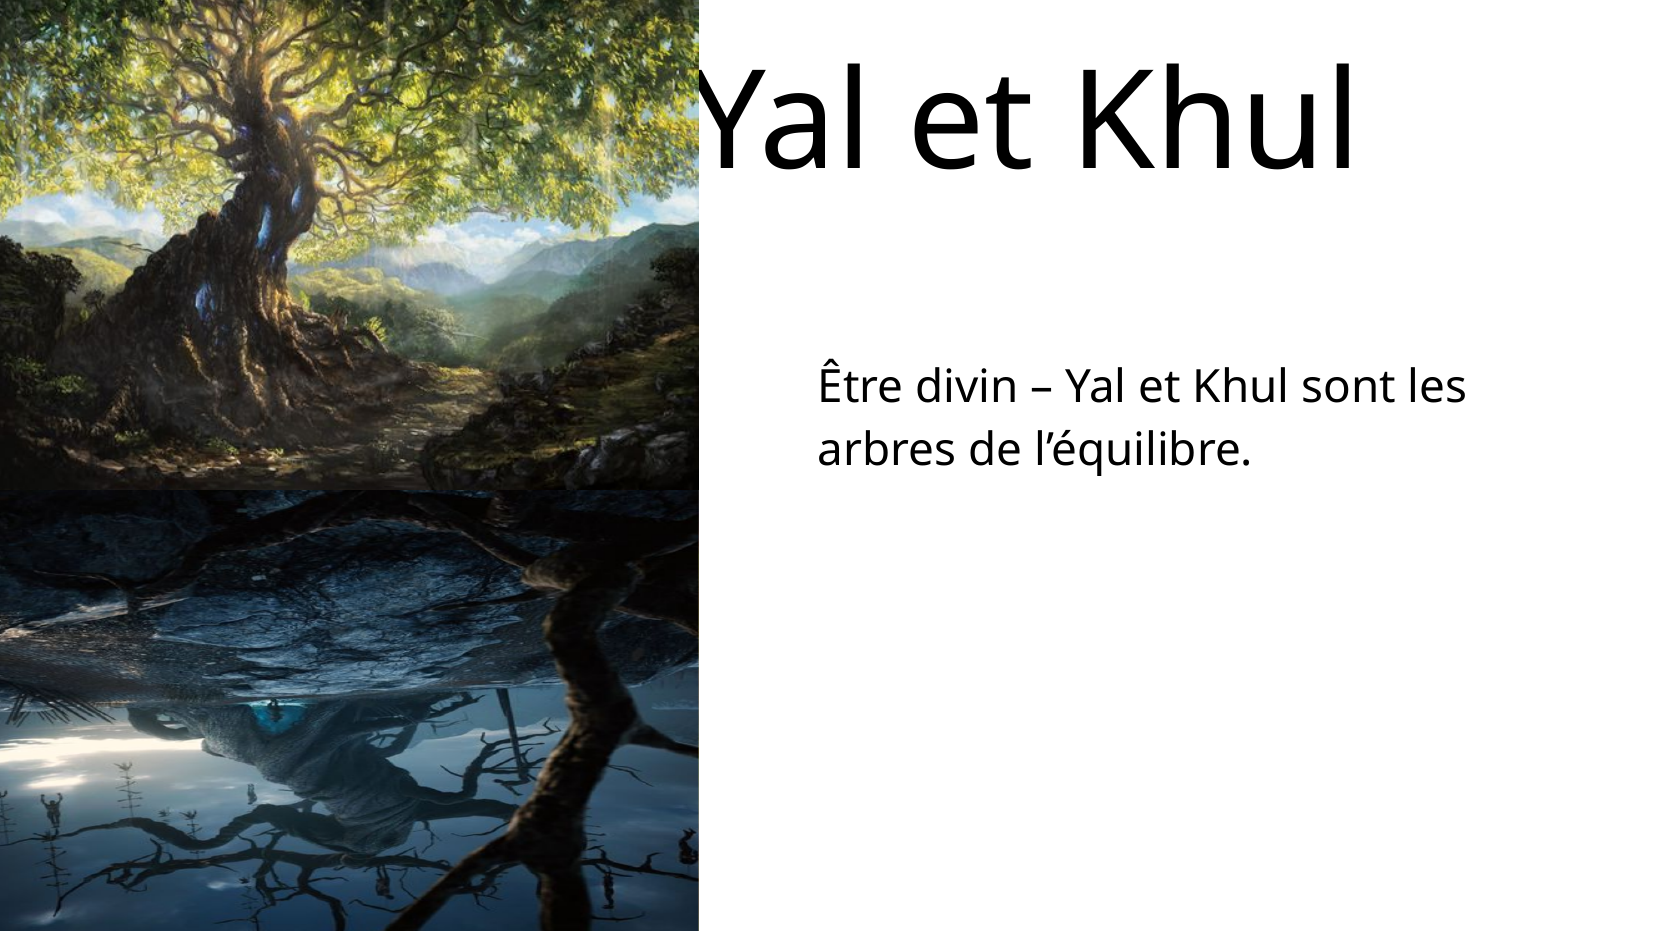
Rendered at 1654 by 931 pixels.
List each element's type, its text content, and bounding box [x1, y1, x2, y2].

picture [0, 0, 699, 931]
text_box Être divin – Yal et Khul sont les arbres de l’équilibre. [803, 346, 1515, 648]
title Yal et Khul [699, 14, 1571, 216]
